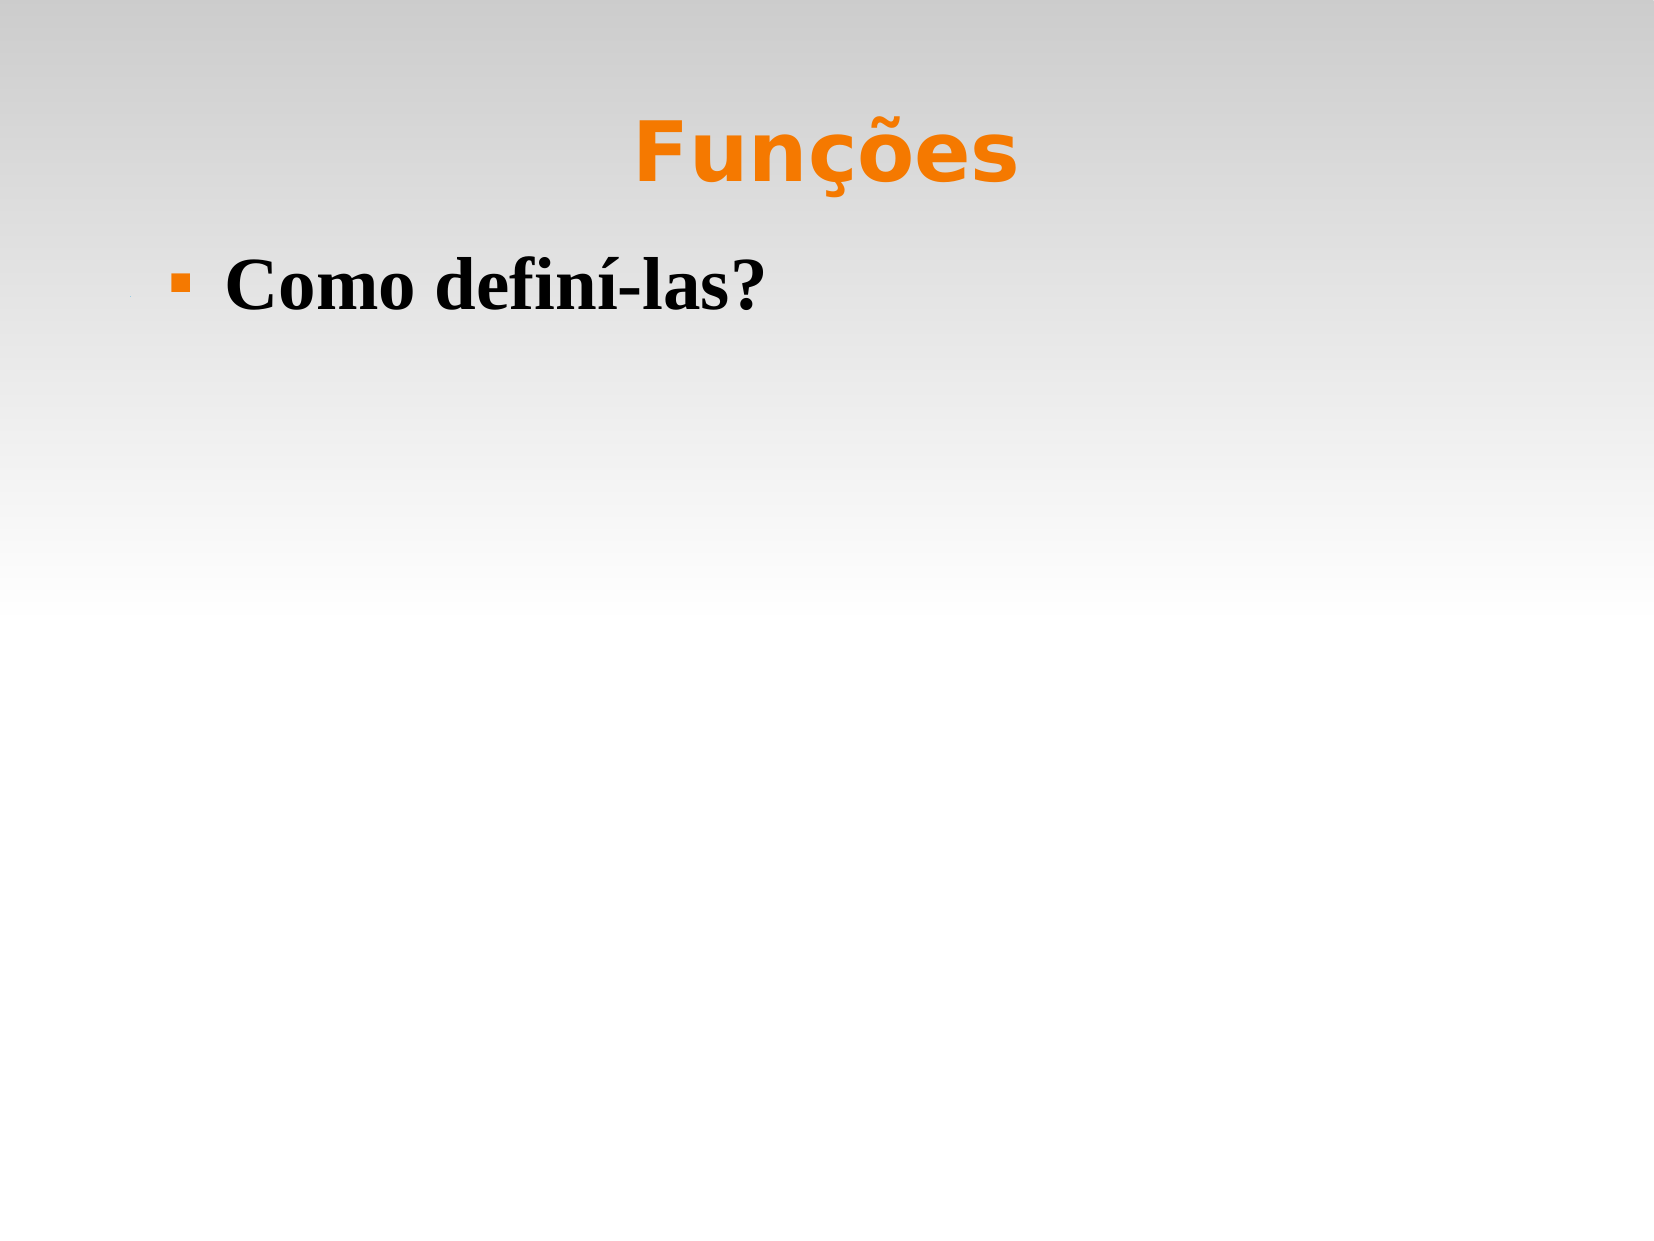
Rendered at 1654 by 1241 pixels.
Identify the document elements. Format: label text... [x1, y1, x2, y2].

title Funções [82, 49, 1571, 242]
list Como definí-las? [82, 242, 1571, 1062]
